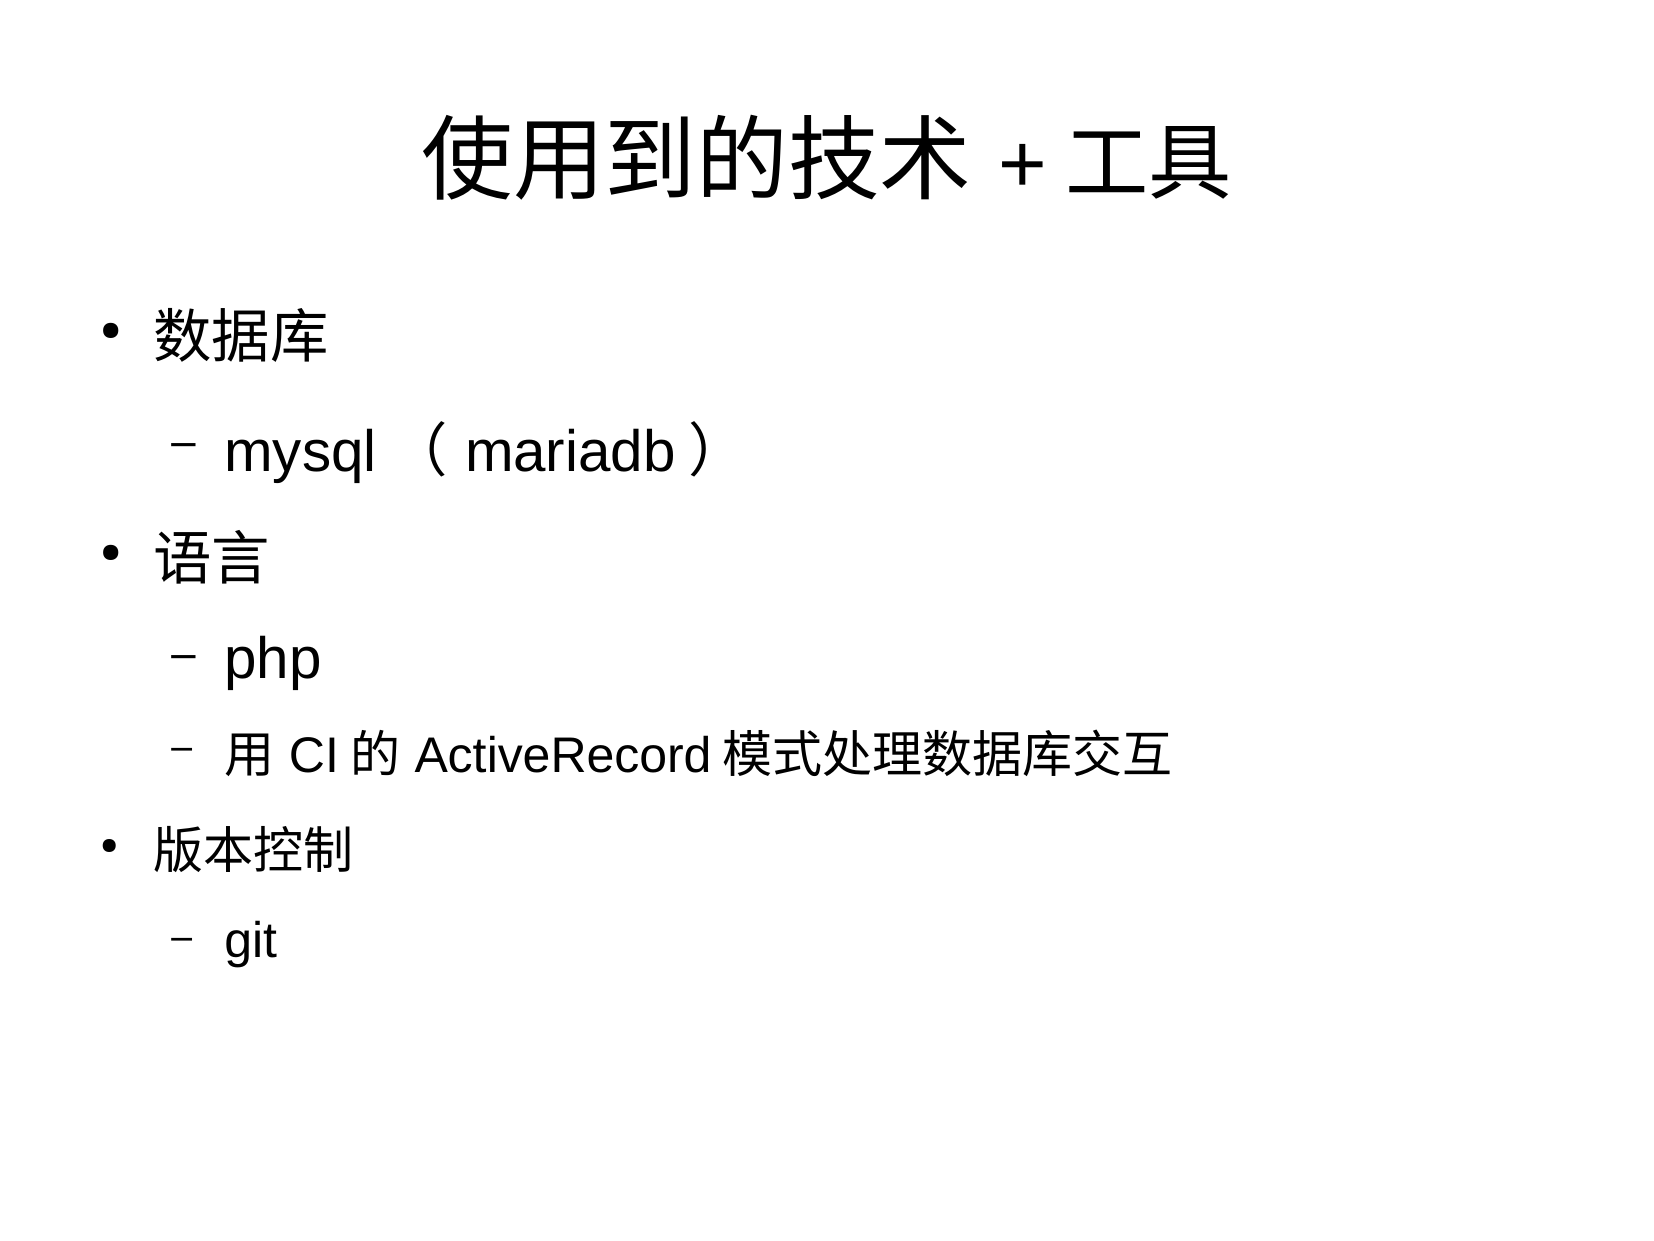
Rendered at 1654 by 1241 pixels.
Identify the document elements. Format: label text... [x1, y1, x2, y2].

title 使用到的技术+工具 [82, 49, 1571, 257]
list 数据库 mysql（mariadb） 语言 php 用CI的ActiveRecord模式处理数据库交互 版本控制 git [82, 290, 1571, 1010]
